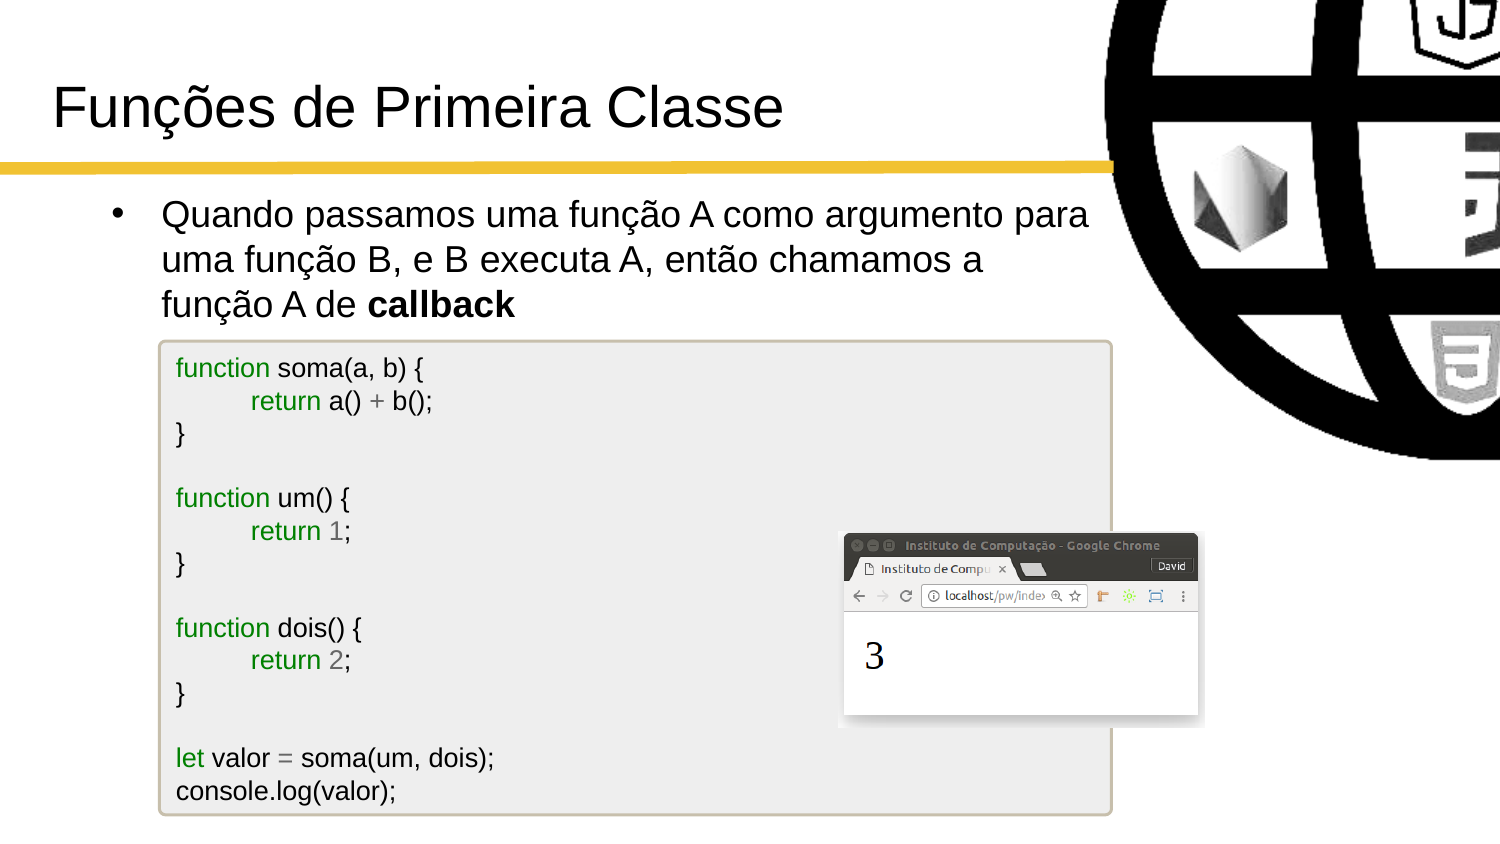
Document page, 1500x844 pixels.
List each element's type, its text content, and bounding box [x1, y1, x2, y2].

text_box Funções de Primeira Classe [37, 33, 1463, 175]
picture [838, 0, 1500, 728]
text_box function soma(a, b) { return a() + b(); } function um() { return 1; } function dois() { return 2; } let valor = soma(um, dois); console.log(valor); [159, 341, 1112, 815]
text_box Quando passamos uma função A como argumento para uma função B, e B executa A, então chamamos a função A de callback [90, 182, 1112, 329]
